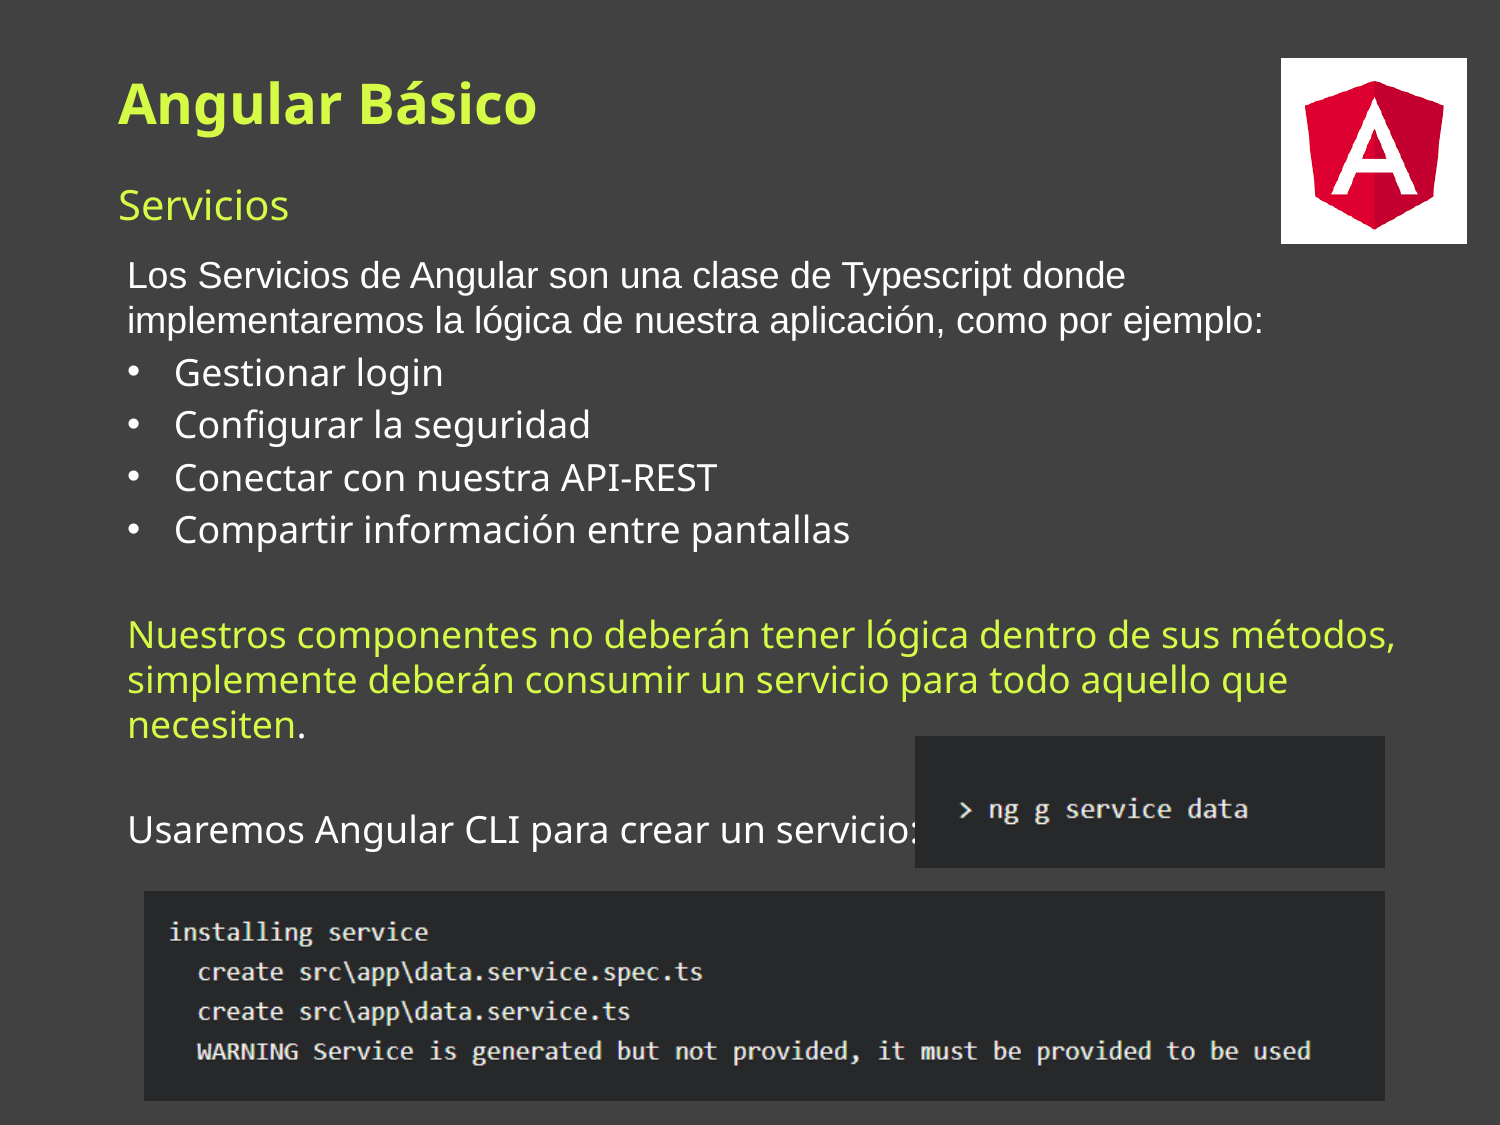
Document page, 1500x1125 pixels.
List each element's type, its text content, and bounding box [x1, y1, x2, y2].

picture [1281, 58, 1467, 244]
list Servicios [103, 163, 1282, 244]
text_box Los Servicios de Angular son una clase de Typescript donde implementaremos la lógica de nuestra aplicación, como por ejemplo: Gestionar login Configurar la seguridad Conectar con nuestra API-REST Compartir información entre pantallas Nuestros componentes no deberán tener lógica dentro de sus métodos, simplemente deberán consumir un servicio para todo aquello que necesiten. Usaremos Angular CLI para crear un servicio: [112, 243, 1424, 1024]
picture [144, 891, 1385, 1101]
picture [915, 736, 1385, 868]
title Angular Básico [103, 59, 1282, 144]
